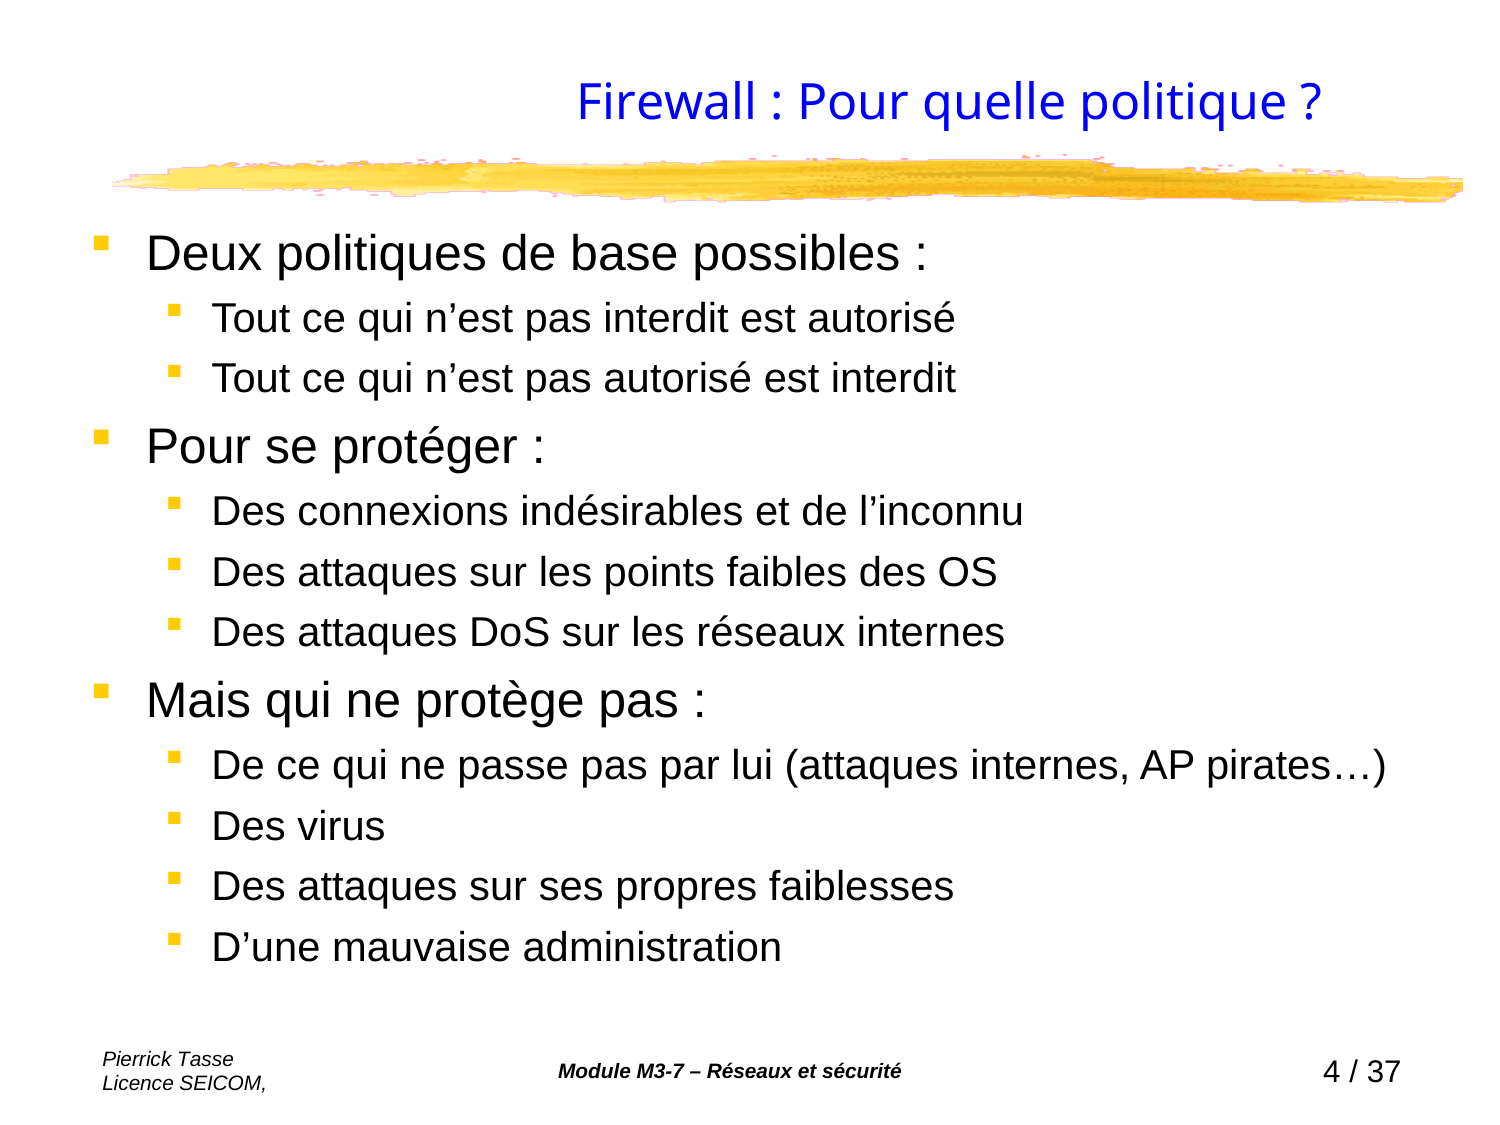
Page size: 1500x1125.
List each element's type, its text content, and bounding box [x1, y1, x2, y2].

title Firewall : Pour quelle politique ? [62, 37, 1338, 138]
list Deux politiques de base possibles : Tout ce qui n’est pas interdit est autorisé Tout ce qui n’est pas autorisé est interdit Pour se protéger : Des connexions indésirables et de l’inconnu Des attaques sur les points faibles des OS Des attaques DoS sur les réseaux internes Mais qui ne protège pas : De ce qui ne passe pas par lui (attaques internes, AP pirates…) Des virus Des attaques sur ses propres faiblesses D’une mauvaise administration [74, 212, 1418, 1028]
picture [112, 149, 1463, 213]
